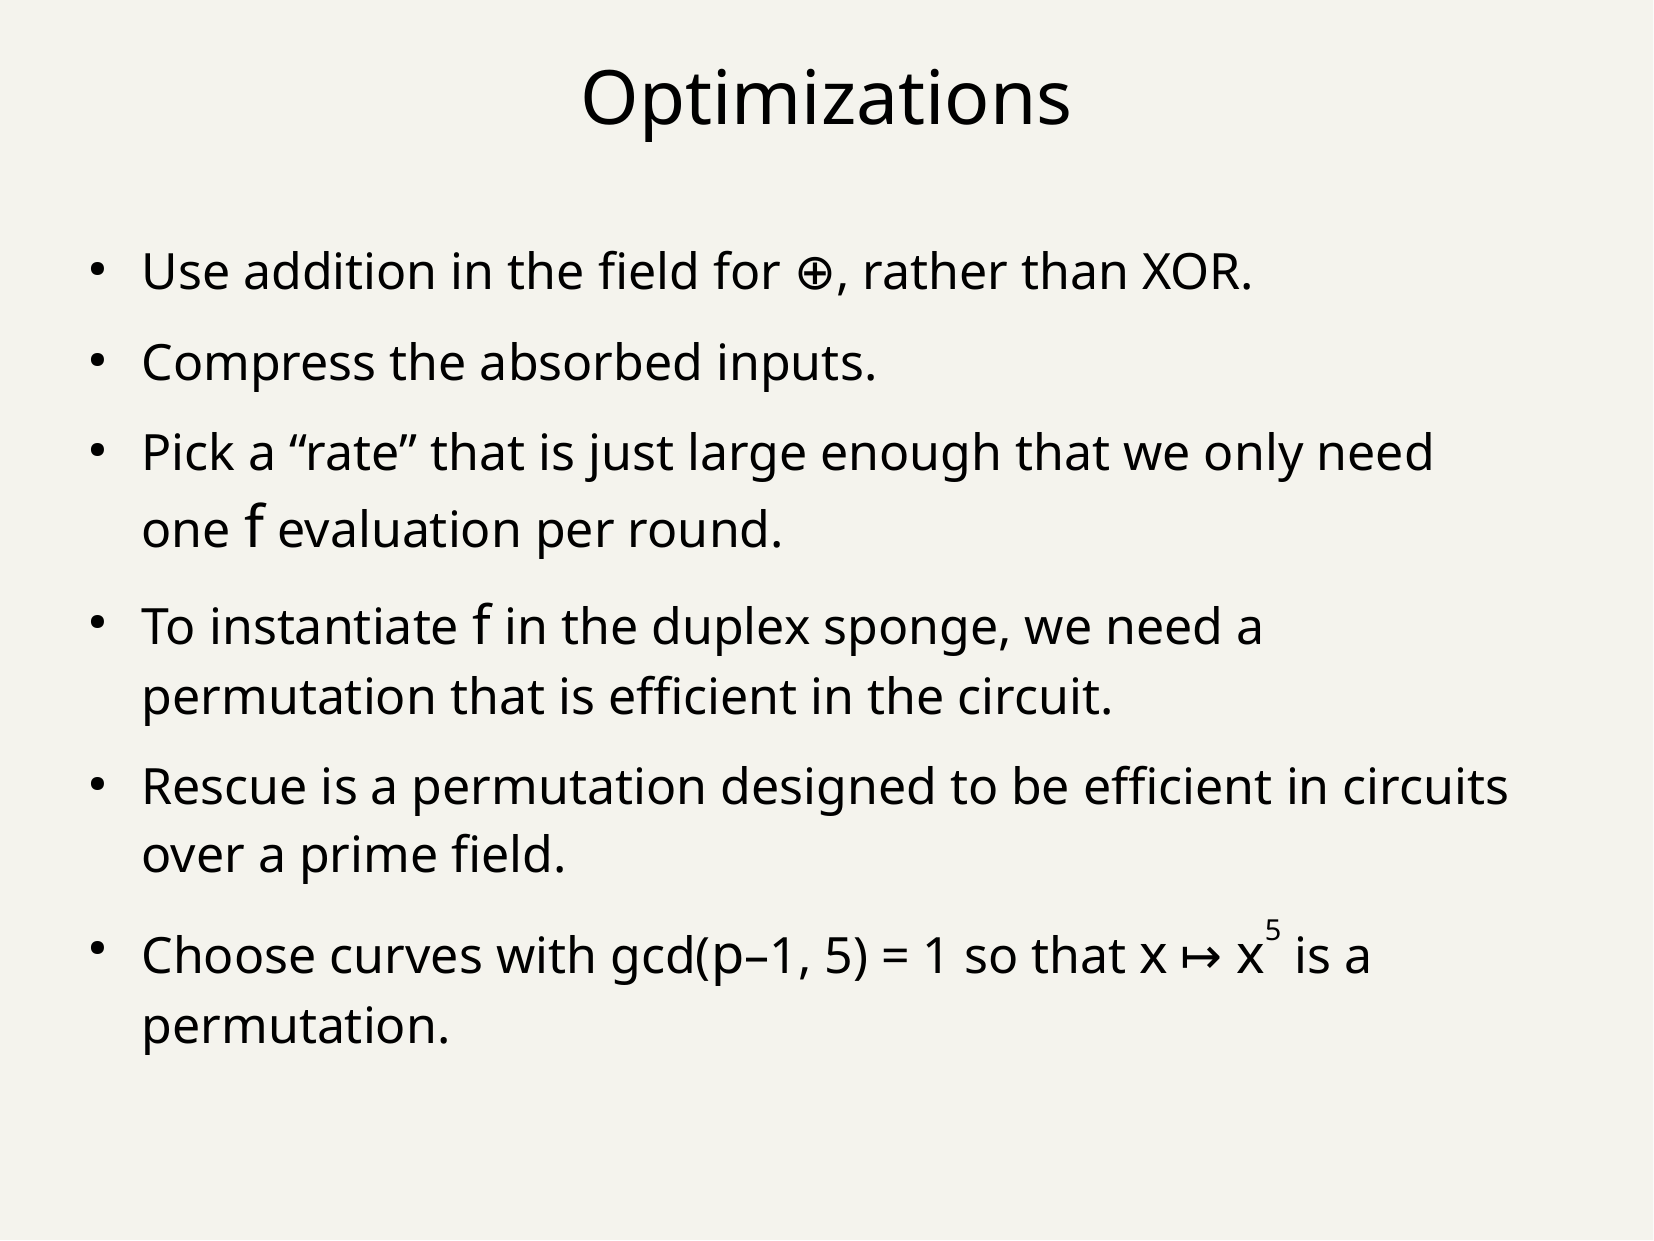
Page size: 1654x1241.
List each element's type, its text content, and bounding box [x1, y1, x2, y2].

list Use addition in the field for ⊕, rather than XOR. Compress the absorbed inputs. Pick a “rate” that is just large enough that we only need one f evaluation per round. To instantiate f in the duplex sponge, we need a permutation that is efficient in the circuit. Rescue is a permutation designed to be efficient in circuits over a prime field. Choose curves with gcd(p–1, 5) = 1 so that x ↦ x5 is a permutation. [70, 236, 1536, 1134]
title Optimizations [82, 25, 1571, 166]
